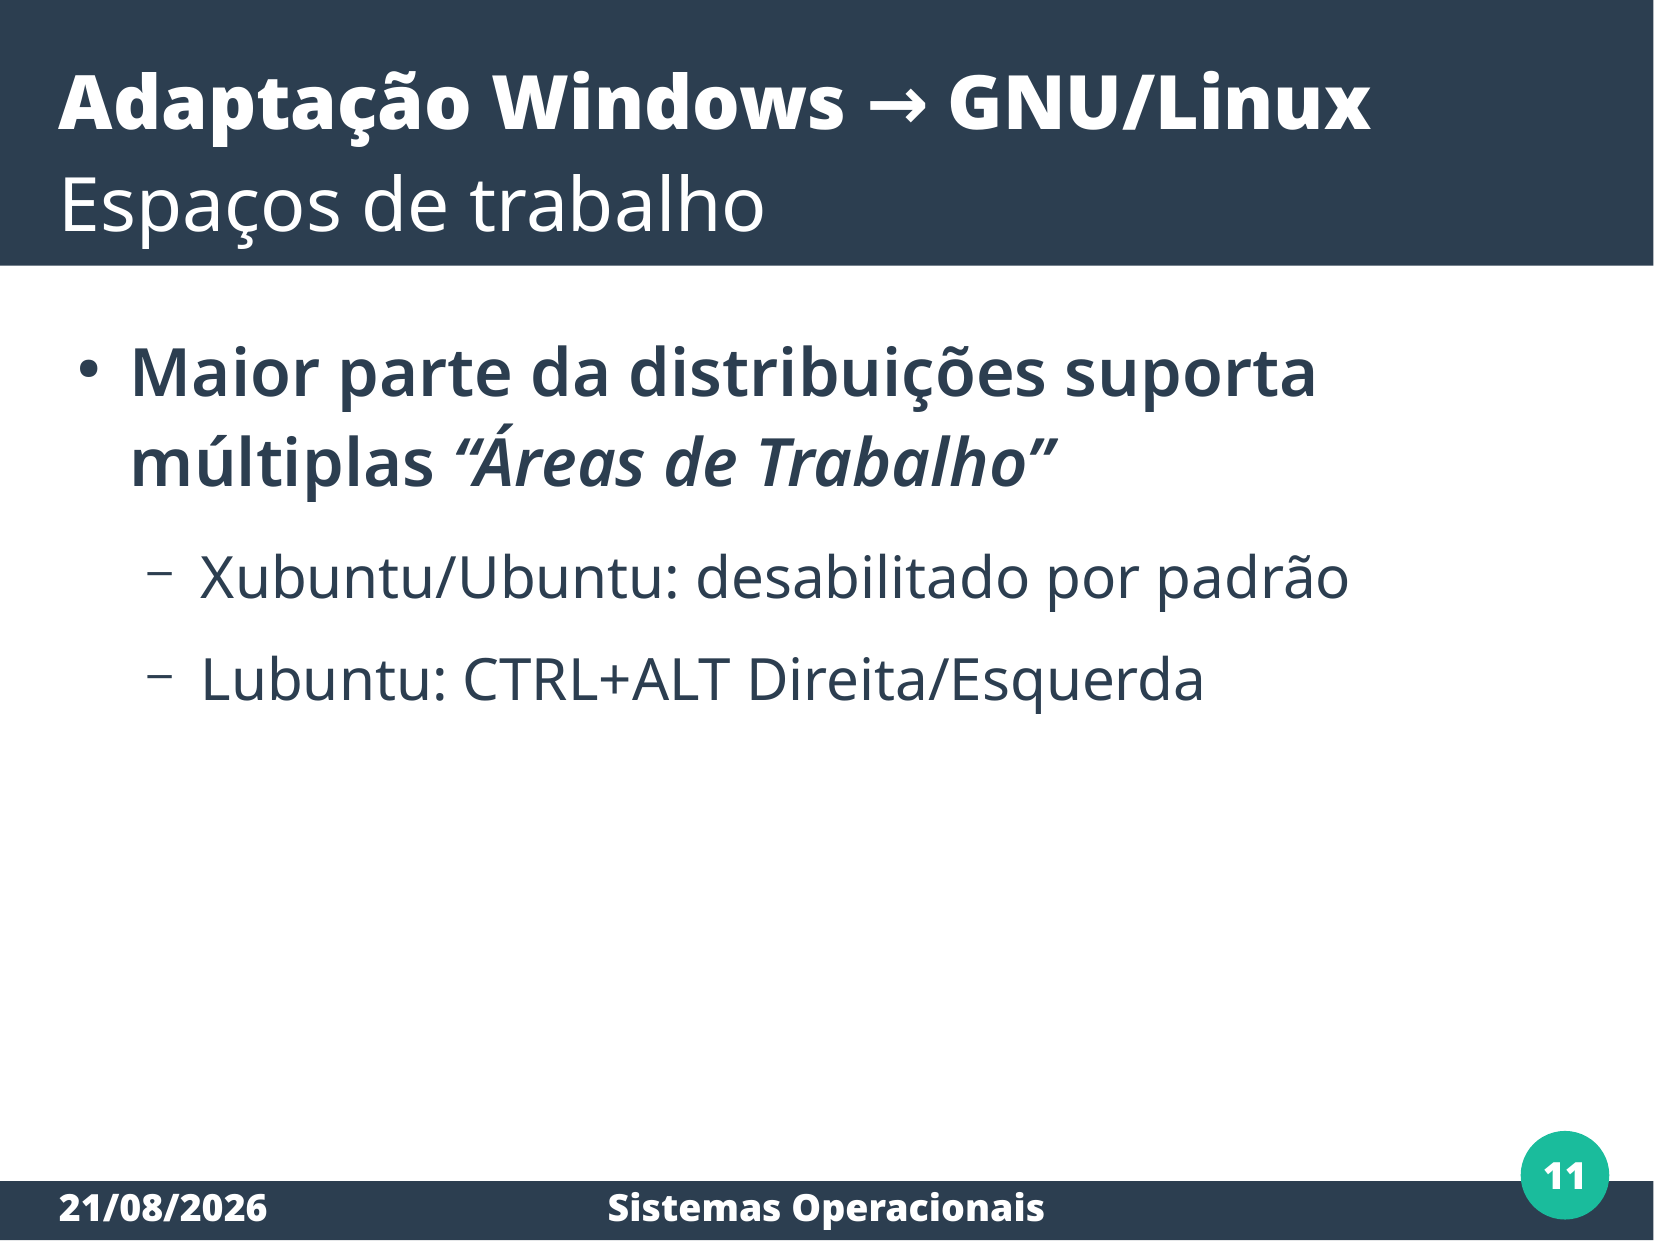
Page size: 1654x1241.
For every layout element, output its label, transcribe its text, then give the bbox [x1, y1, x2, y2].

list Maior parte da distribuições suporta múltiplas “Áreas de Trabalho” Xubuntu/Ubuntu: desabilitado por padrão Lubuntu: CTRL+ALT Direita/Esquerda [59, 324, 1595, 1152]
title Adaptação Windows → GNU/Linux Espaços de trabalho [59, 49, 1595, 207]
